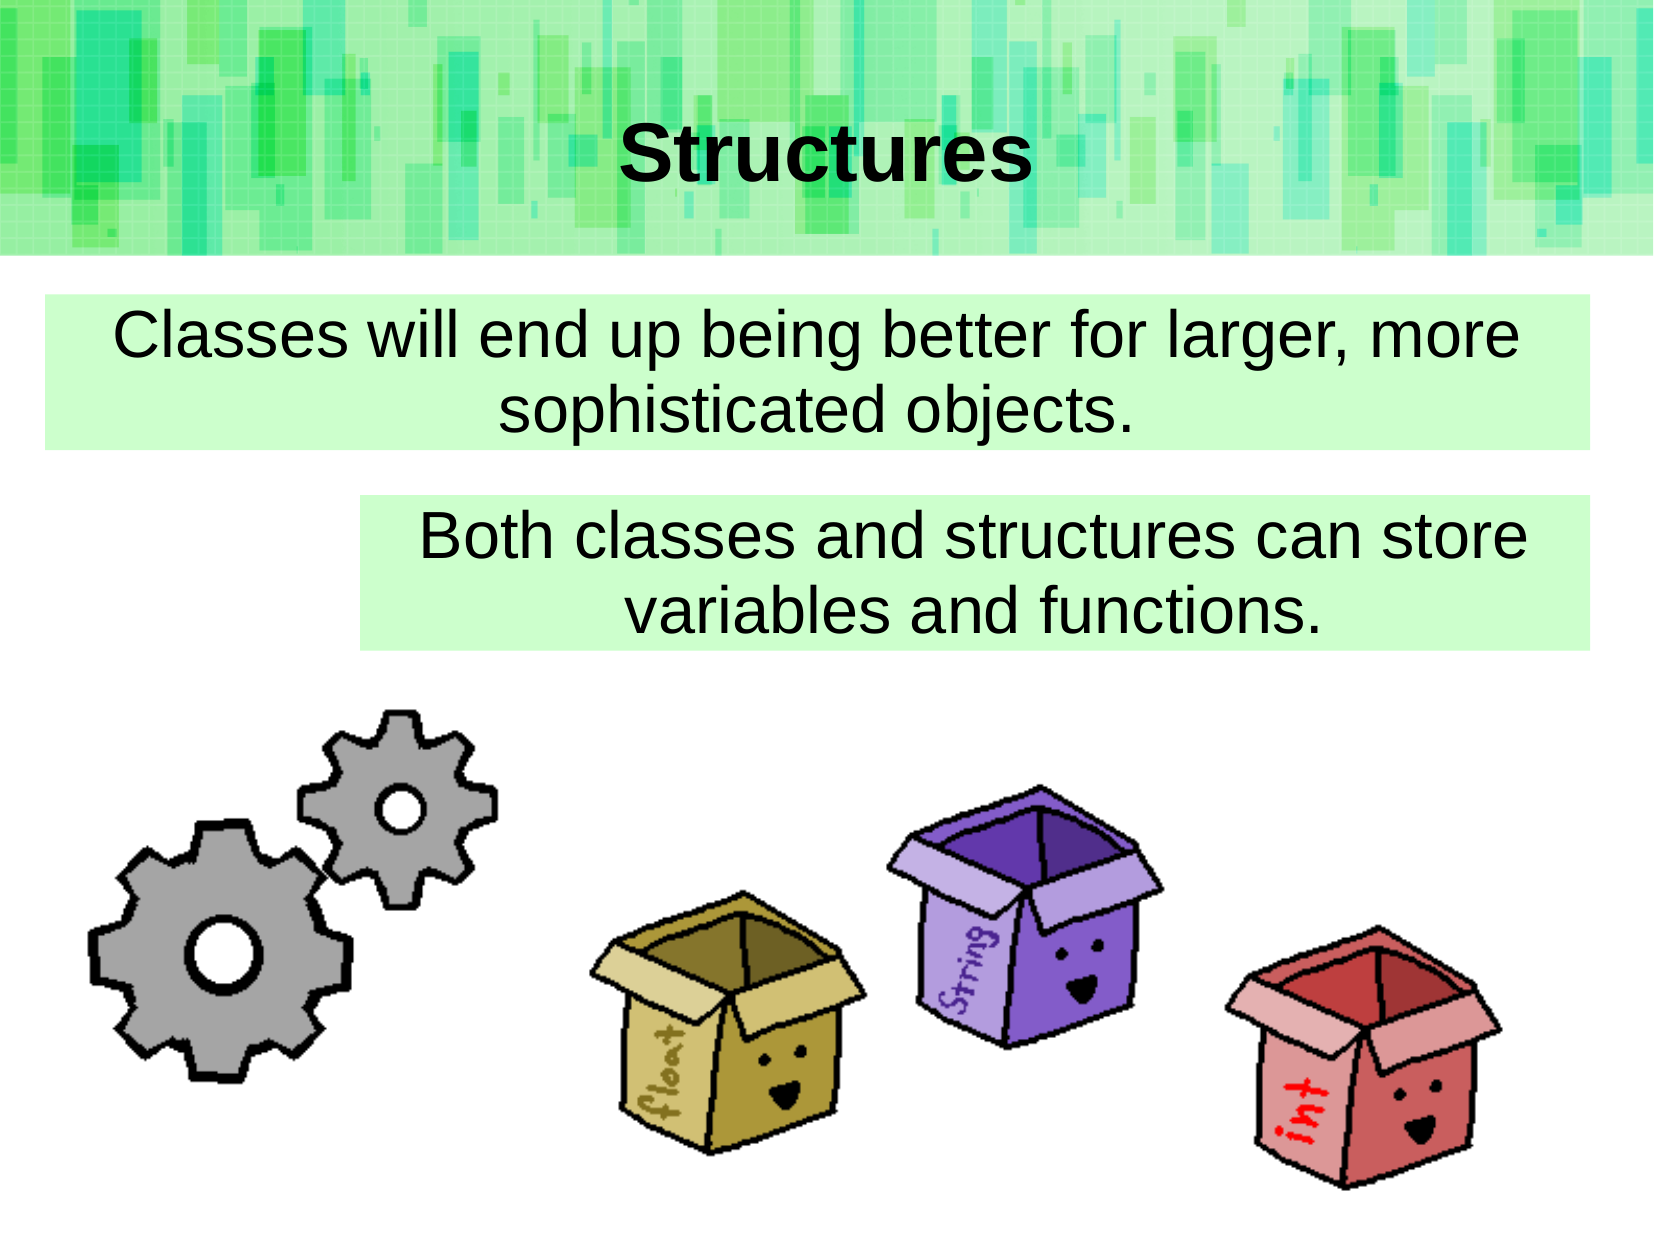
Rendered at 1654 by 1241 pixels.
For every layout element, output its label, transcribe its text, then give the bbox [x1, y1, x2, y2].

text_box Both classes and structures can store variables and functions. [360, 495, 1591, 651]
picture [0, 0, 1654, 1241]
text_box Classes will end up being better for larger, more sophisticated objects. [45, 294, 1591, 451]
title Structures [82, 49, 1571, 257]
